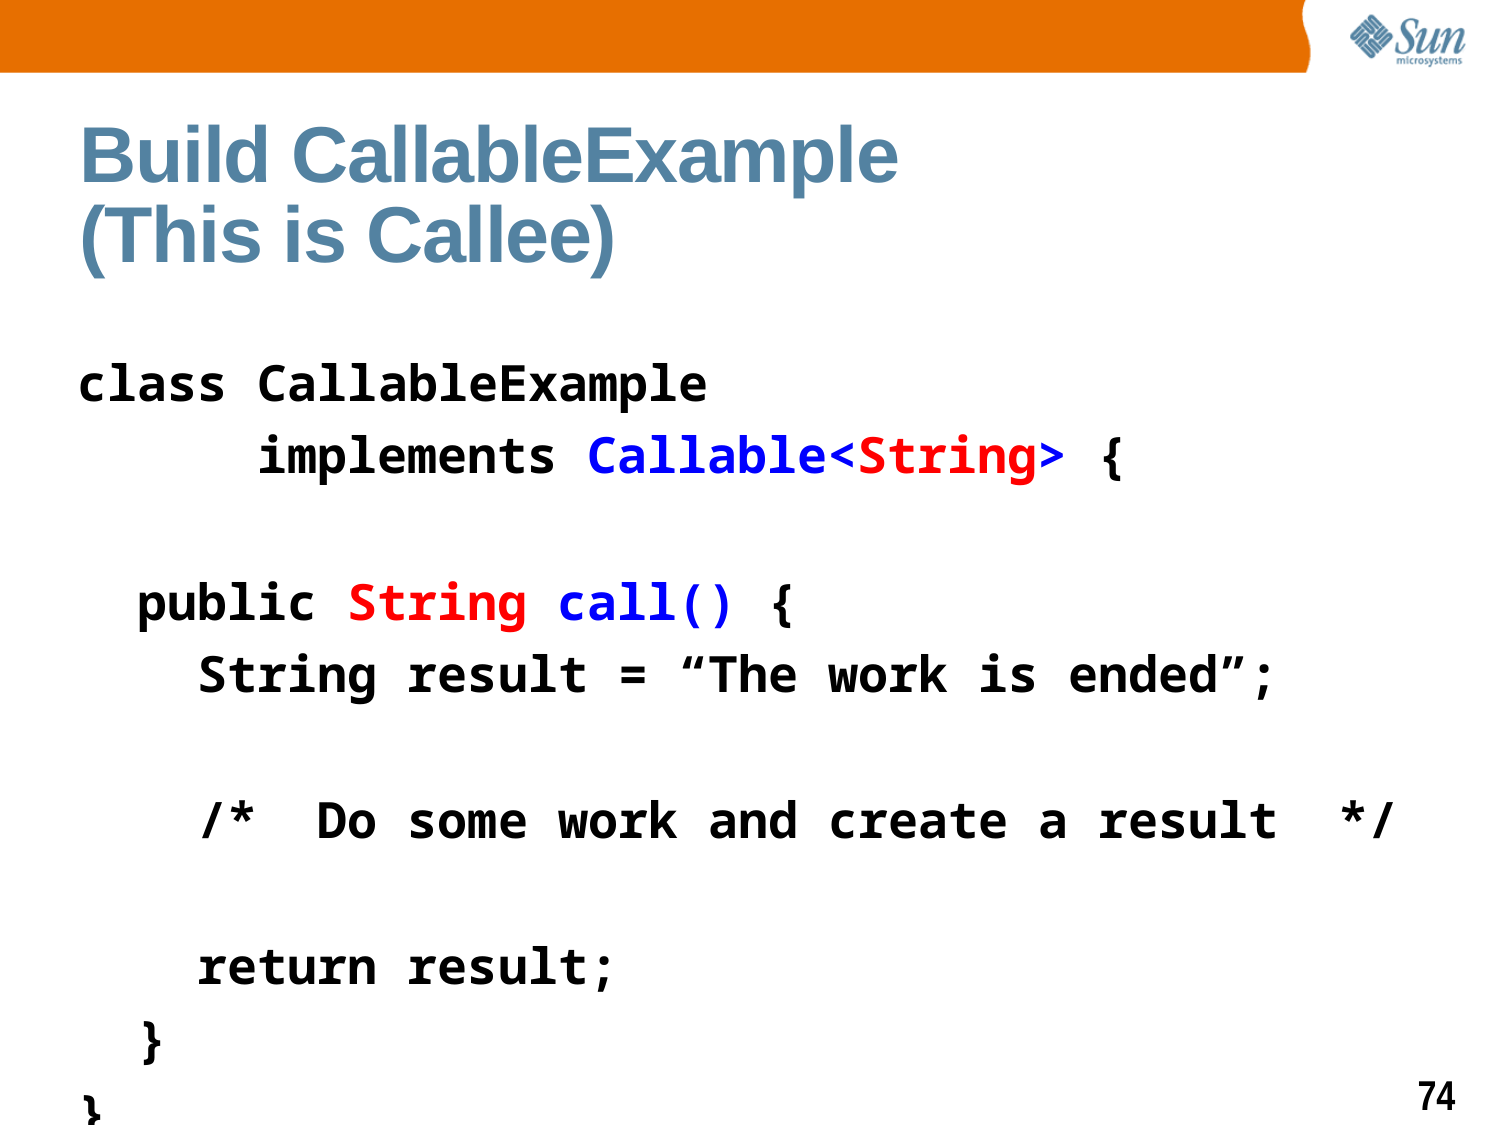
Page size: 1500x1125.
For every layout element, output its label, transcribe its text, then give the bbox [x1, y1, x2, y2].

picture [0, 0, 1500, 75]
title Build CallableExample (This is Callee) [79, 118, 1442, 288]
text_box class CallableExample implements Callable<String> { public String call() { String result = “The work is ended”; /* Do some work and create a result */ return result; } } [77, 354, 1445, 1111]
